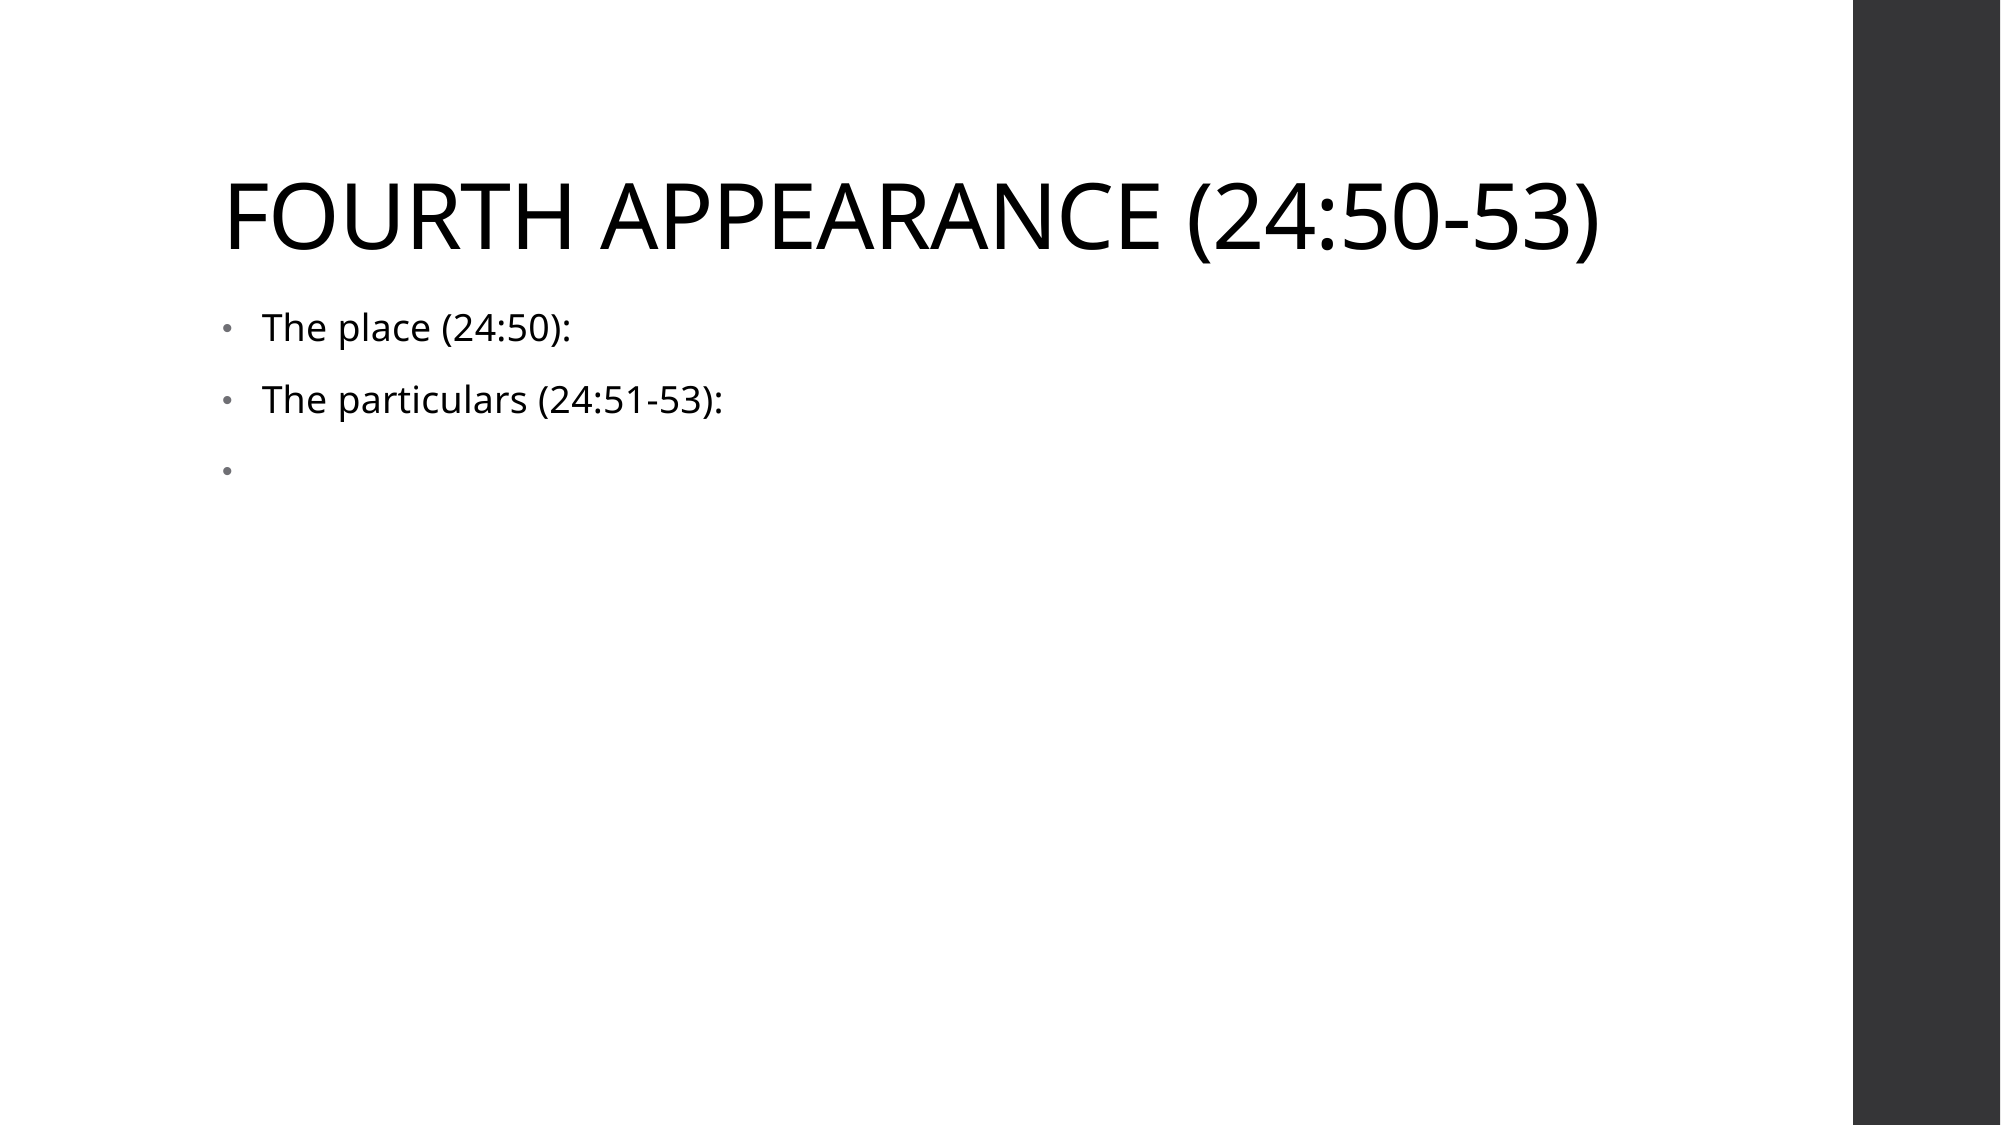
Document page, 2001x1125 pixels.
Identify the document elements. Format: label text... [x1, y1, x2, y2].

title FOURTH APPEARANCE (24:50-53) [206, 60, 1797, 278]
list The place (24:50): The particulars (24:51-53): [206, 299, 1617, 1014]
